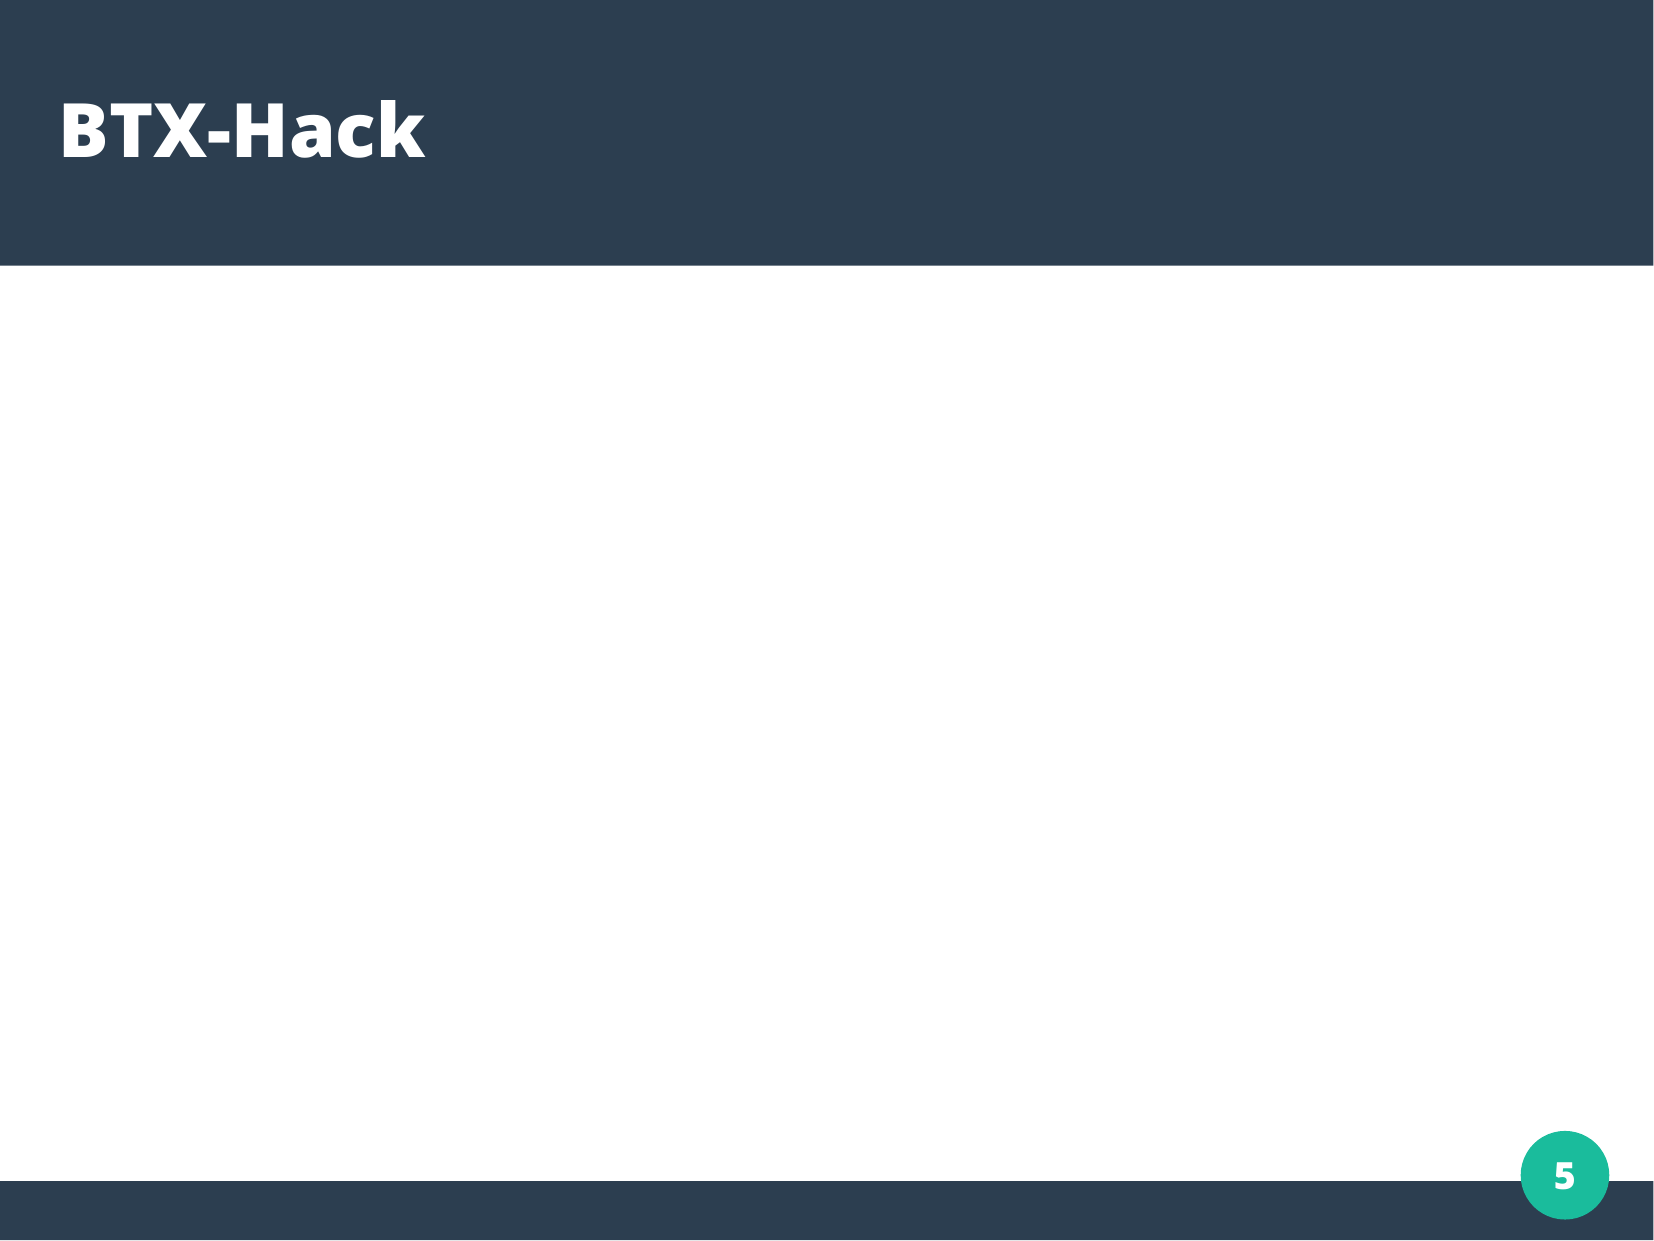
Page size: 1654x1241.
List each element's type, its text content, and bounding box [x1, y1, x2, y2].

title BTX-Hack [59, 49, 1595, 207]
